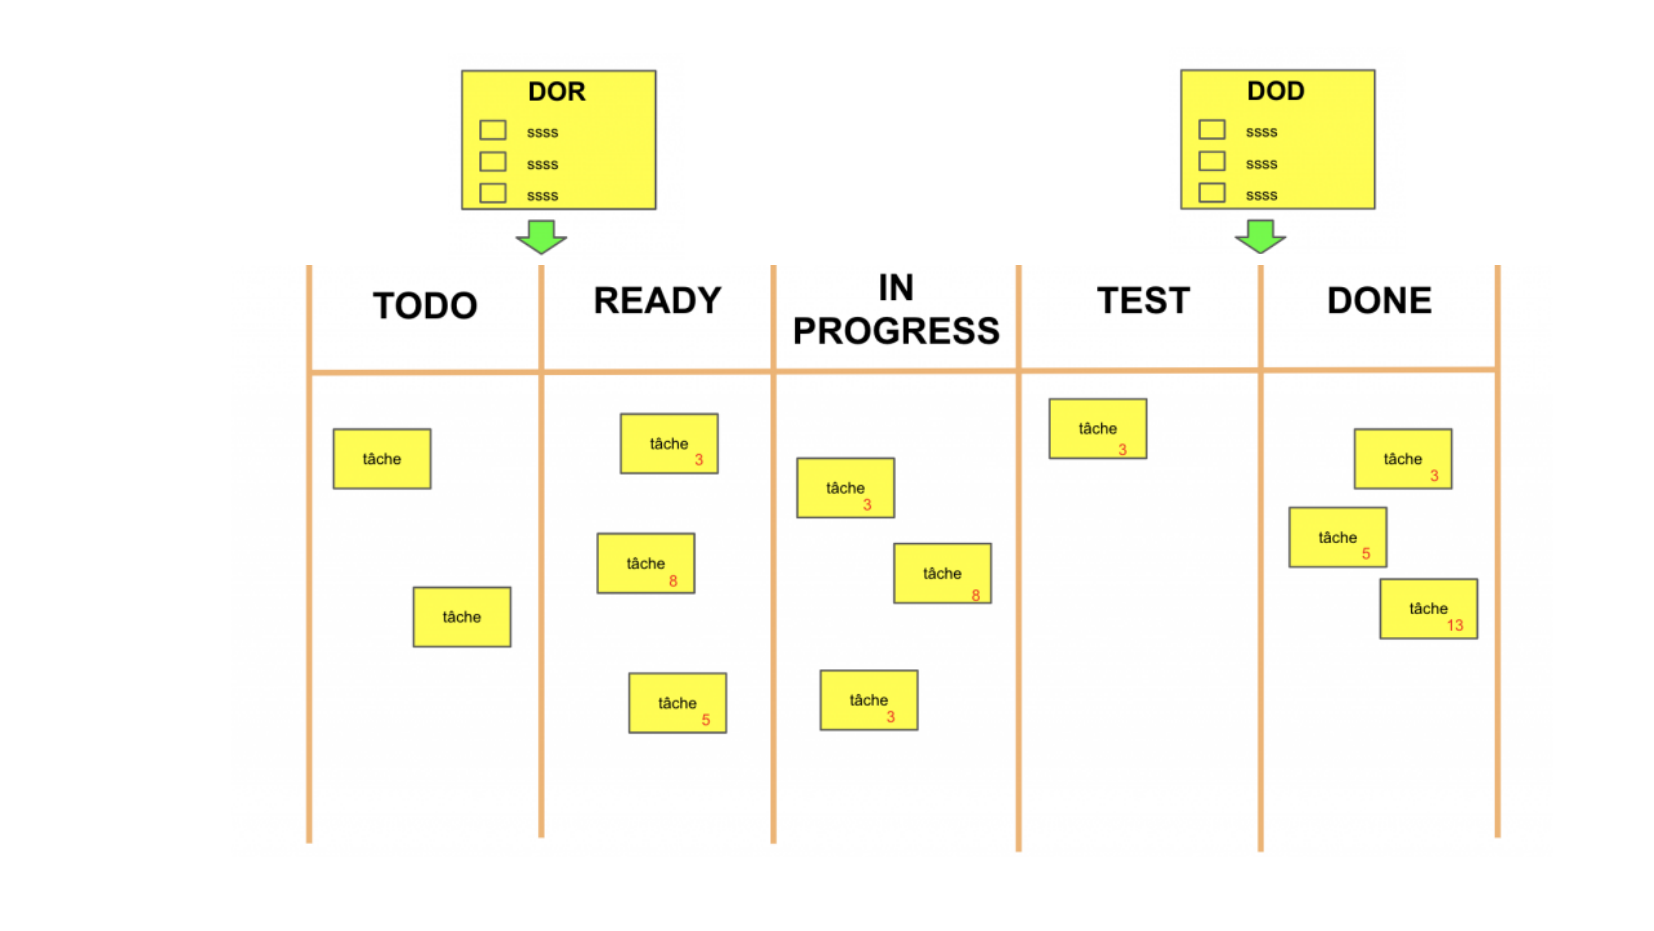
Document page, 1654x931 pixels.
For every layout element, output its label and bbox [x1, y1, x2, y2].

picture [448, 53, 685, 260]
picture [231, 265, 1553, 857]
picture [1169, 47, 1406, 254]
